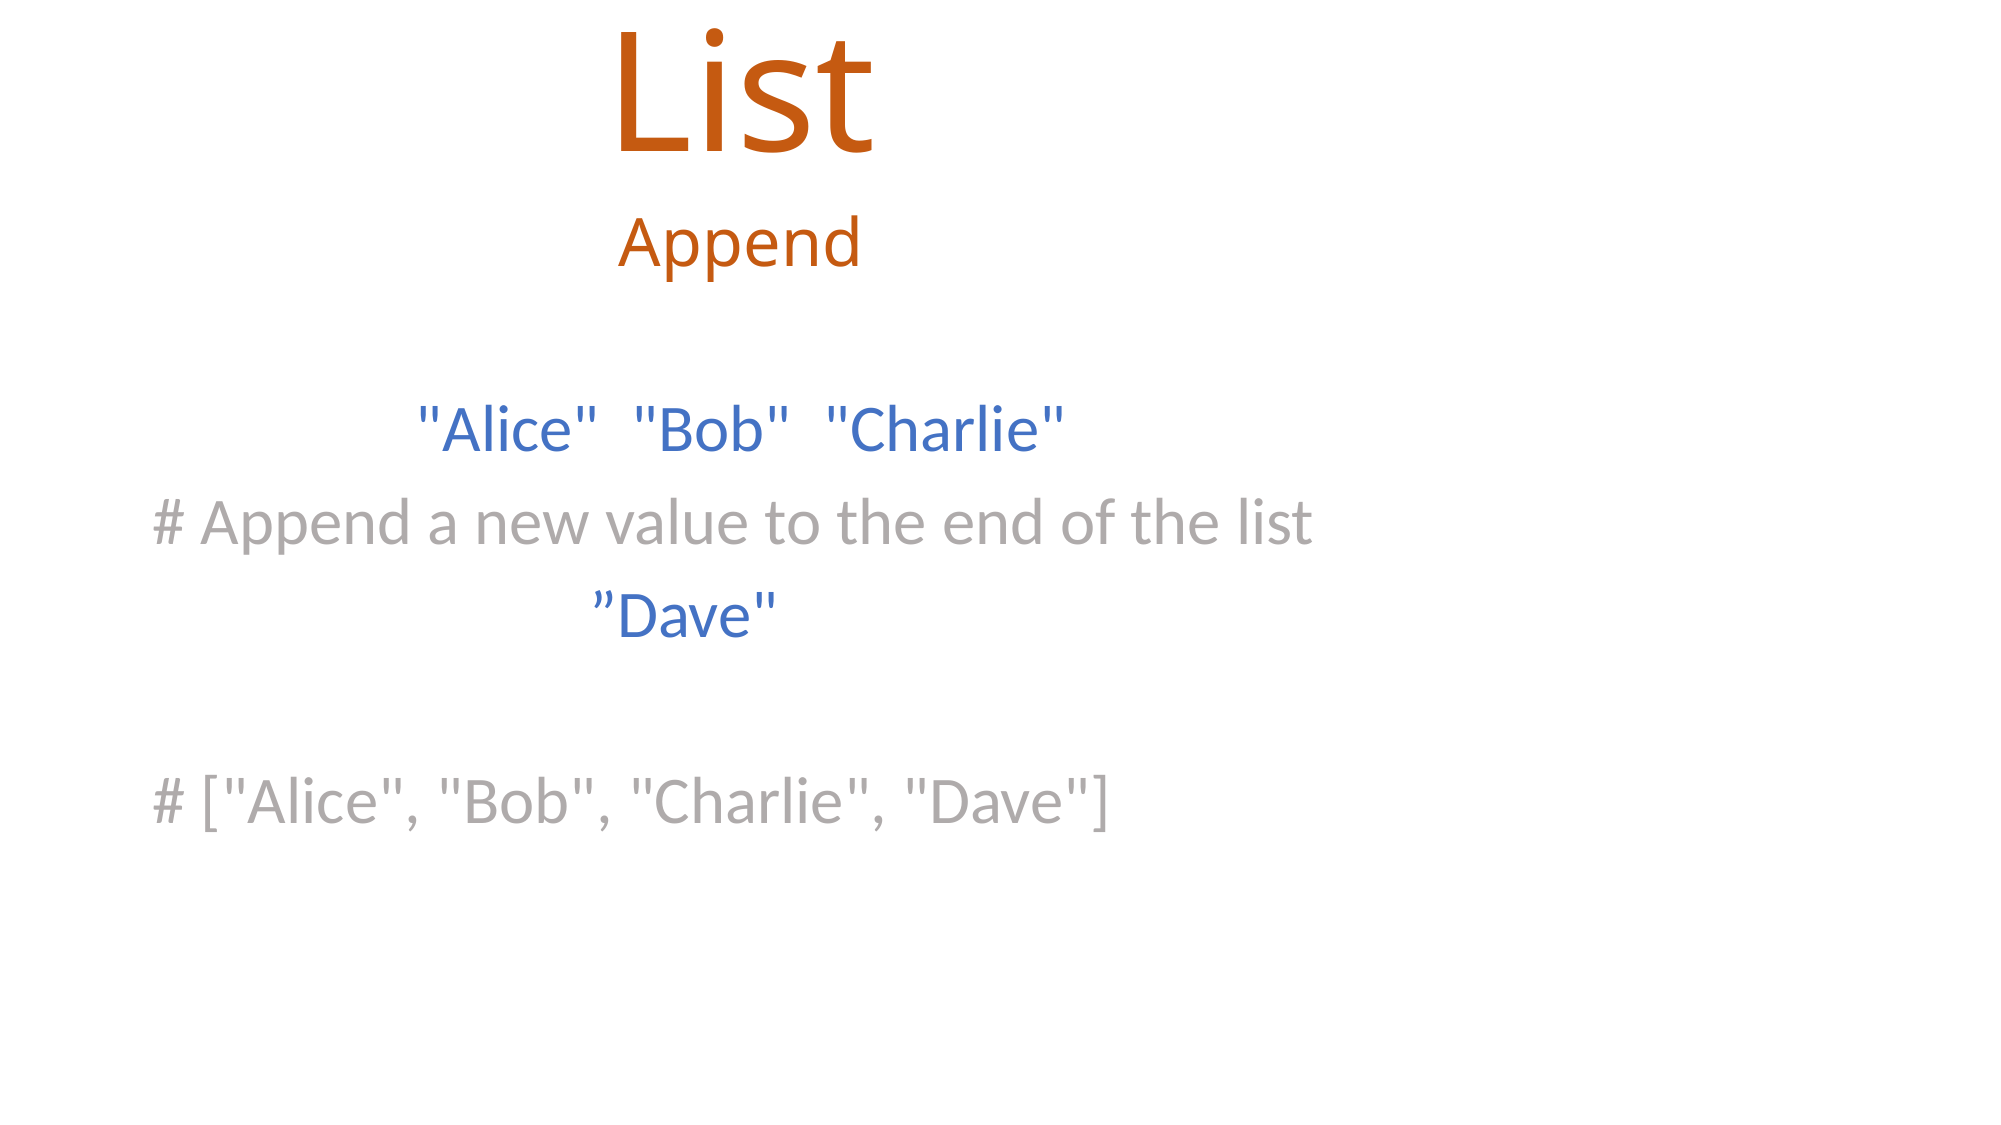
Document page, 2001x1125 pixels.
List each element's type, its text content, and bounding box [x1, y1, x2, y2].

list List Append names = ["Alice", "Bob", "Charlie"] # Append a new value to the end of the list names.append (”Dave") print(names) # ["Alice", "Bob", "Charlie", "Dave"] [137, 0, 1863, 1014]
